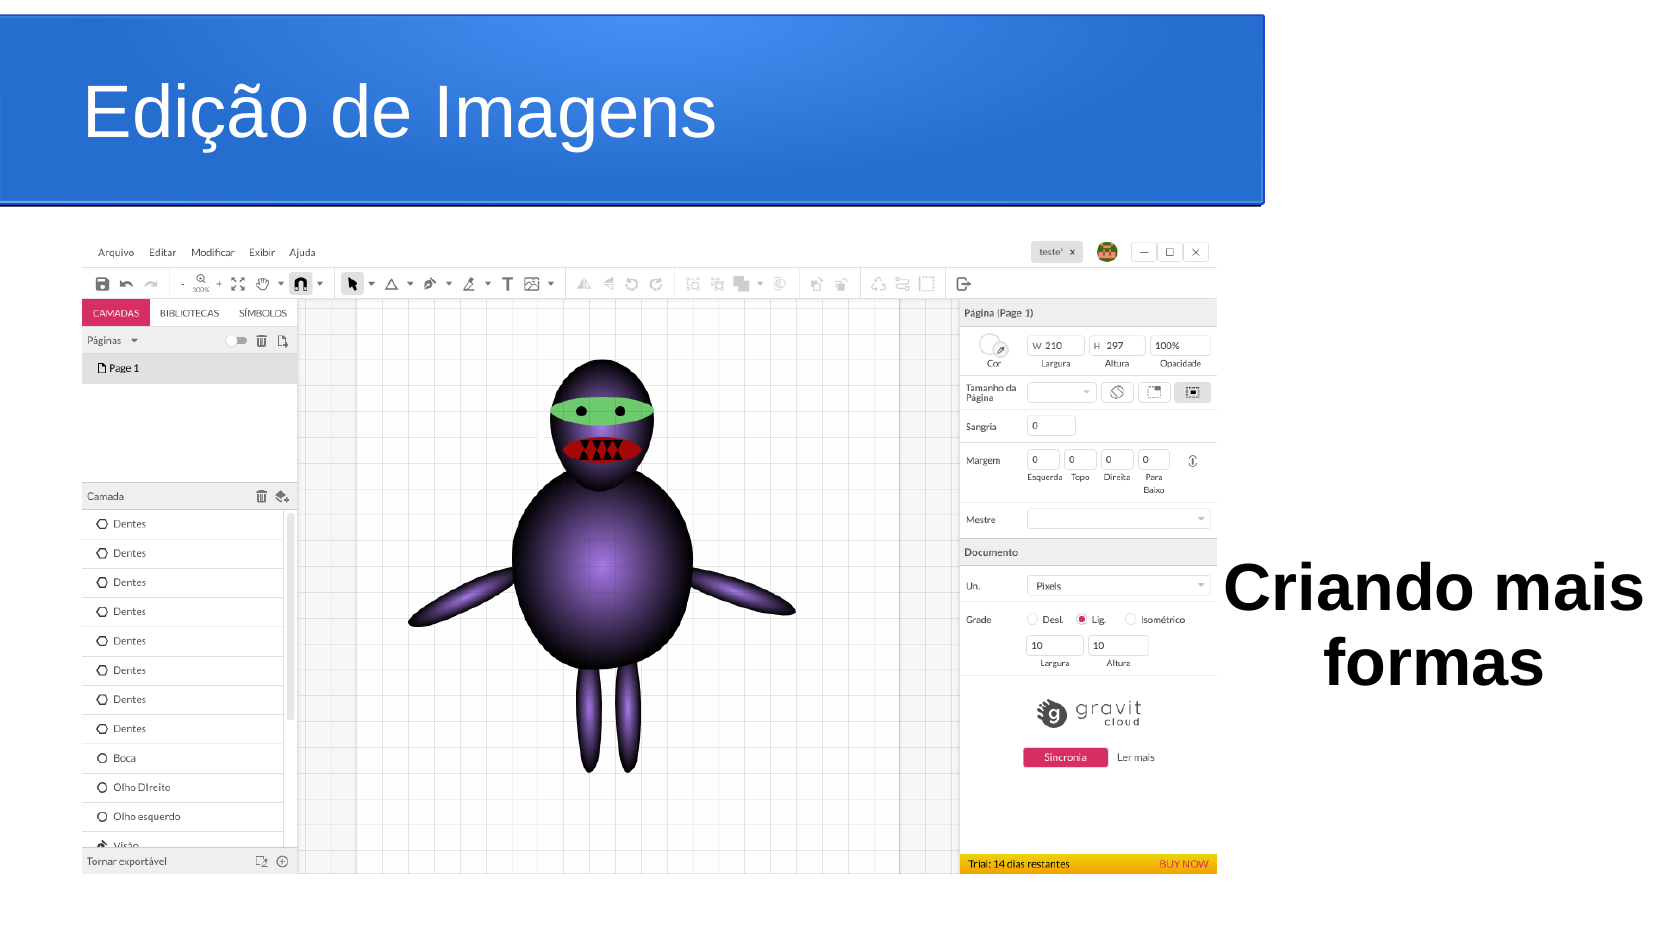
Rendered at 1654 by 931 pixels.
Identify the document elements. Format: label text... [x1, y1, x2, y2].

picture [82, 236, 1217, 875]
title Edição de Imagens [82, 35, 1235, 189]
subtitle Criando mais formas [1217, 513, 1654, 737]
